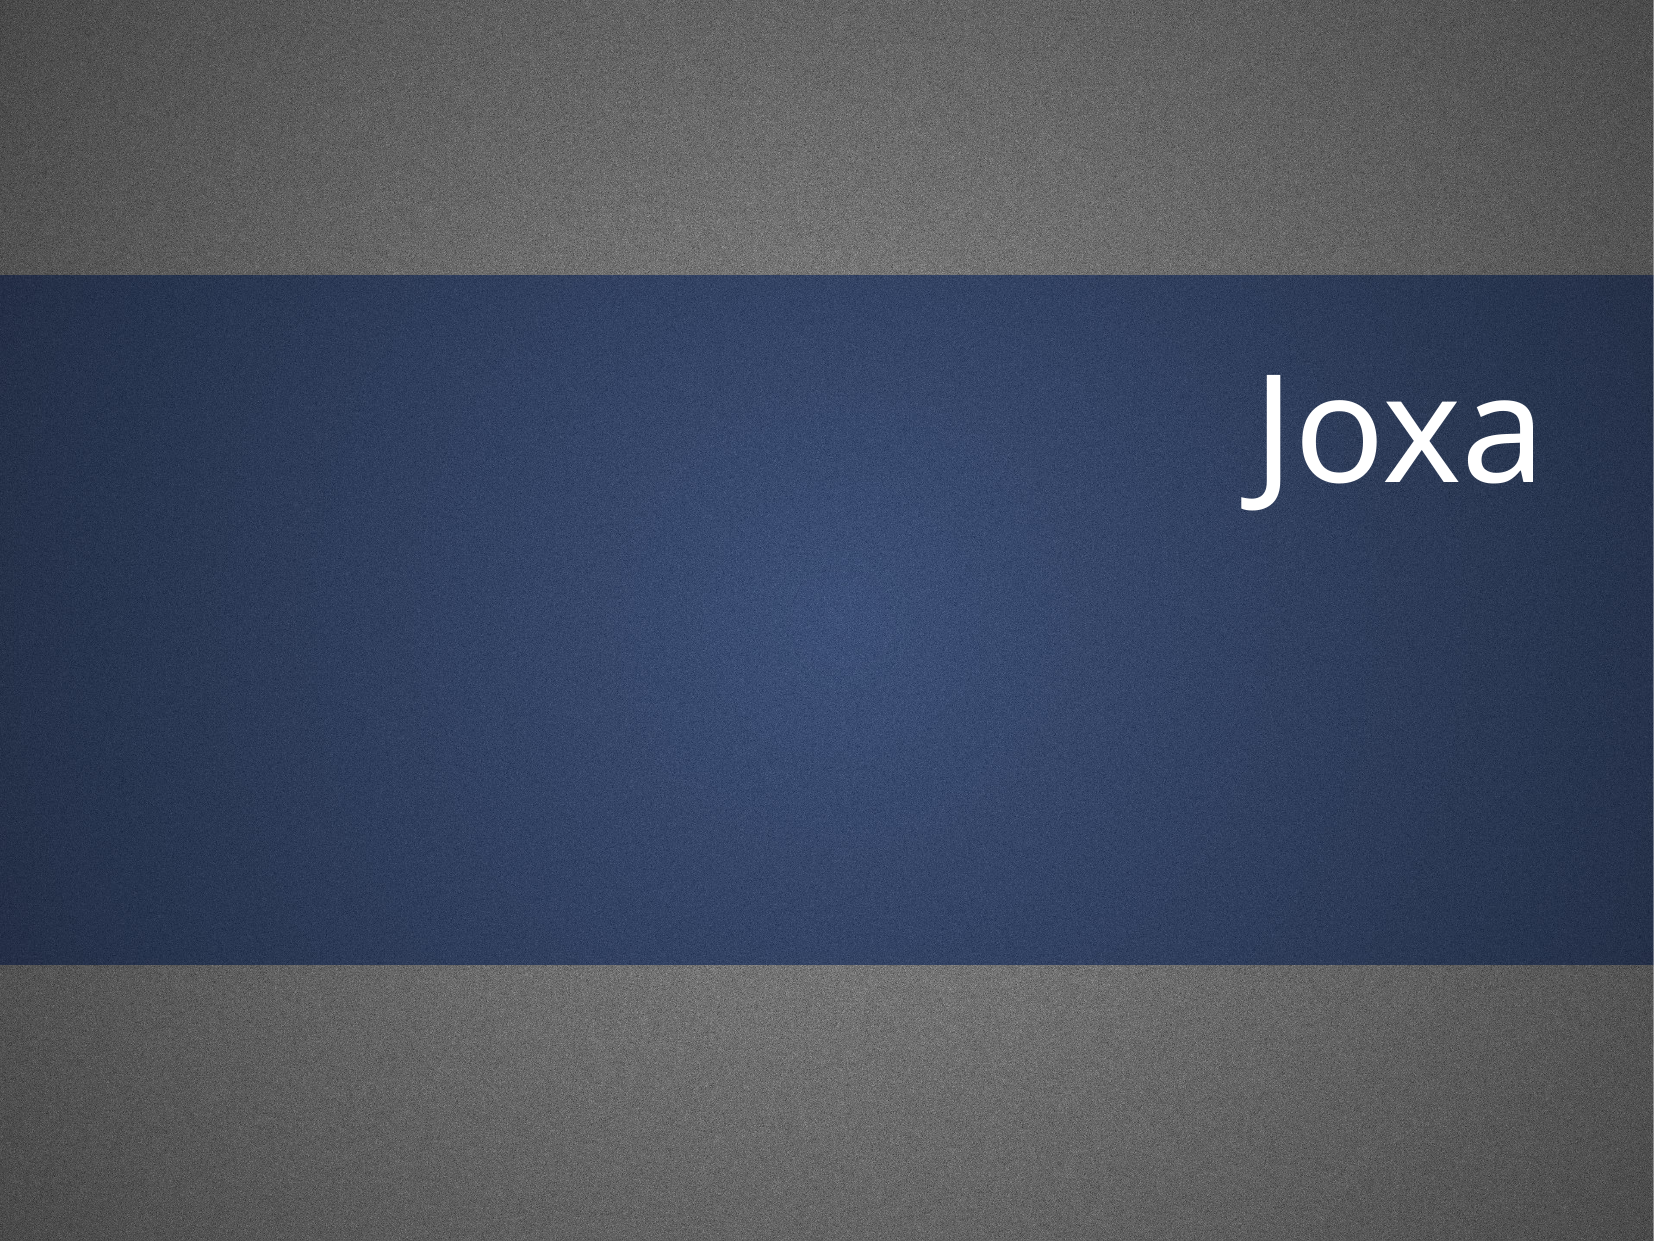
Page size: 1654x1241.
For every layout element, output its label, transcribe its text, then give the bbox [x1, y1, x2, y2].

picture [0, 0, 1654, 1241]
text_box Joxa [446, 315, 1561, 654]
